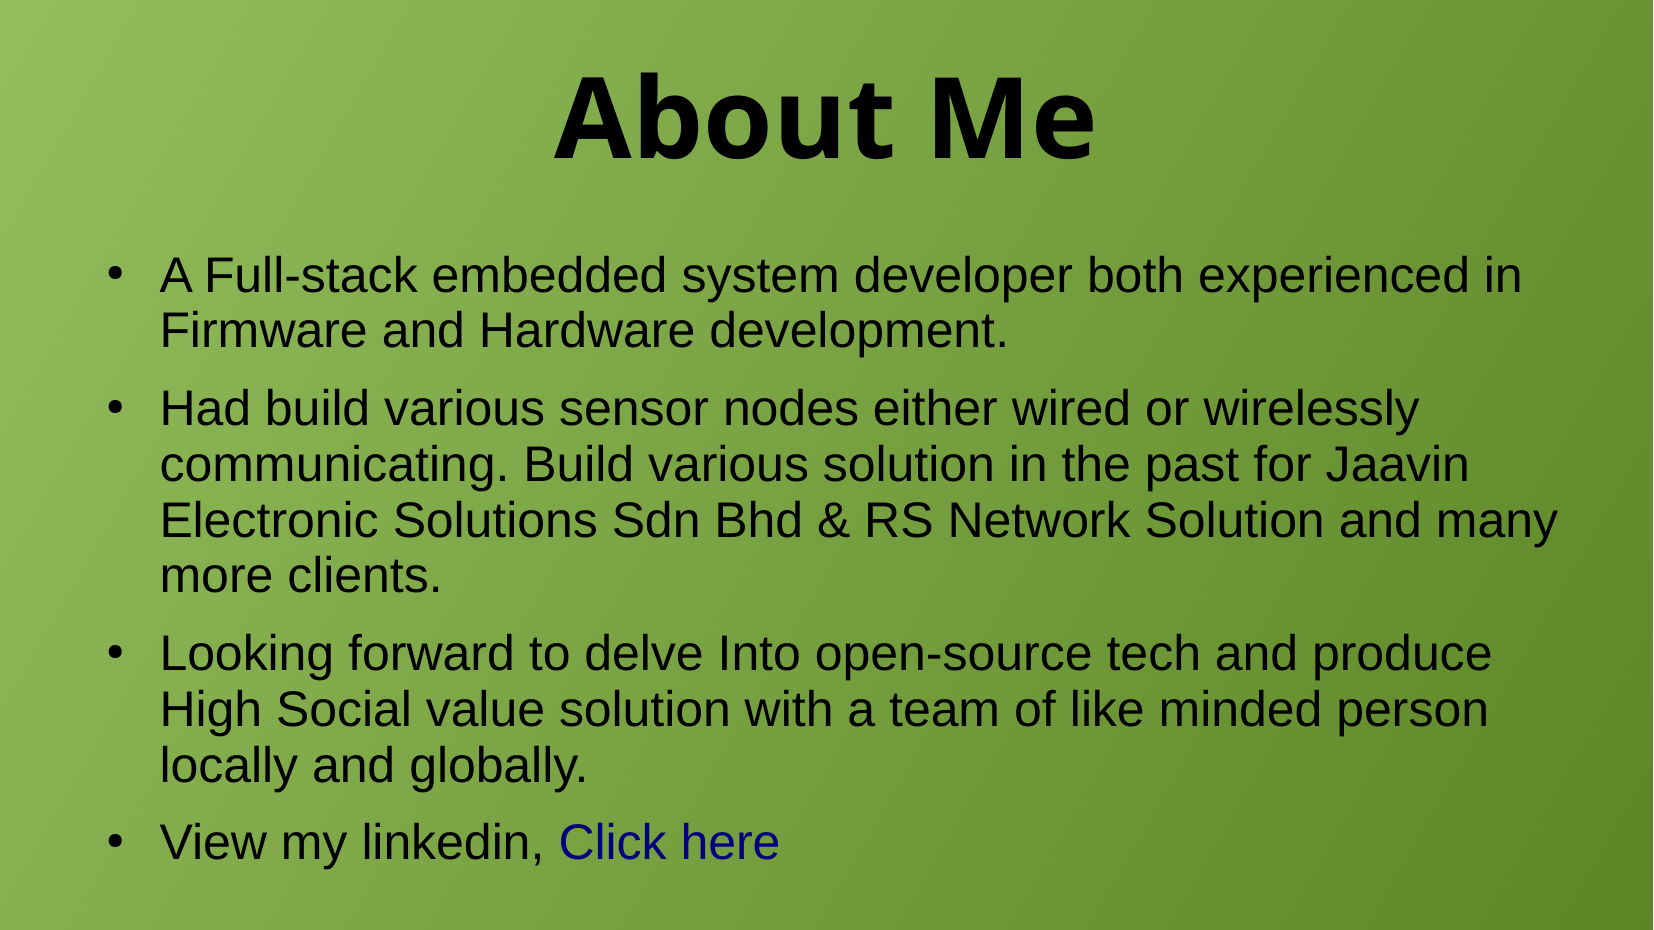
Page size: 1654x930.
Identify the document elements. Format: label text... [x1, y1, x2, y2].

title About Me [82, 36, 1571, 193]
list A Full-stack embedded system developer both experienced in Firmware and Hardware development. Had build various sensor nodes either wired or wirelessly communicating. Build various solution in the past for Jaavin Electronic Solutions Sdn Bhd & RS Network Solution and many more clients. Looking forward to delve Into open-source tech and produce High Social value solution with a team of like minded person locally and globally. View my linkedin, Click here [88, 246, 1577, 899]
